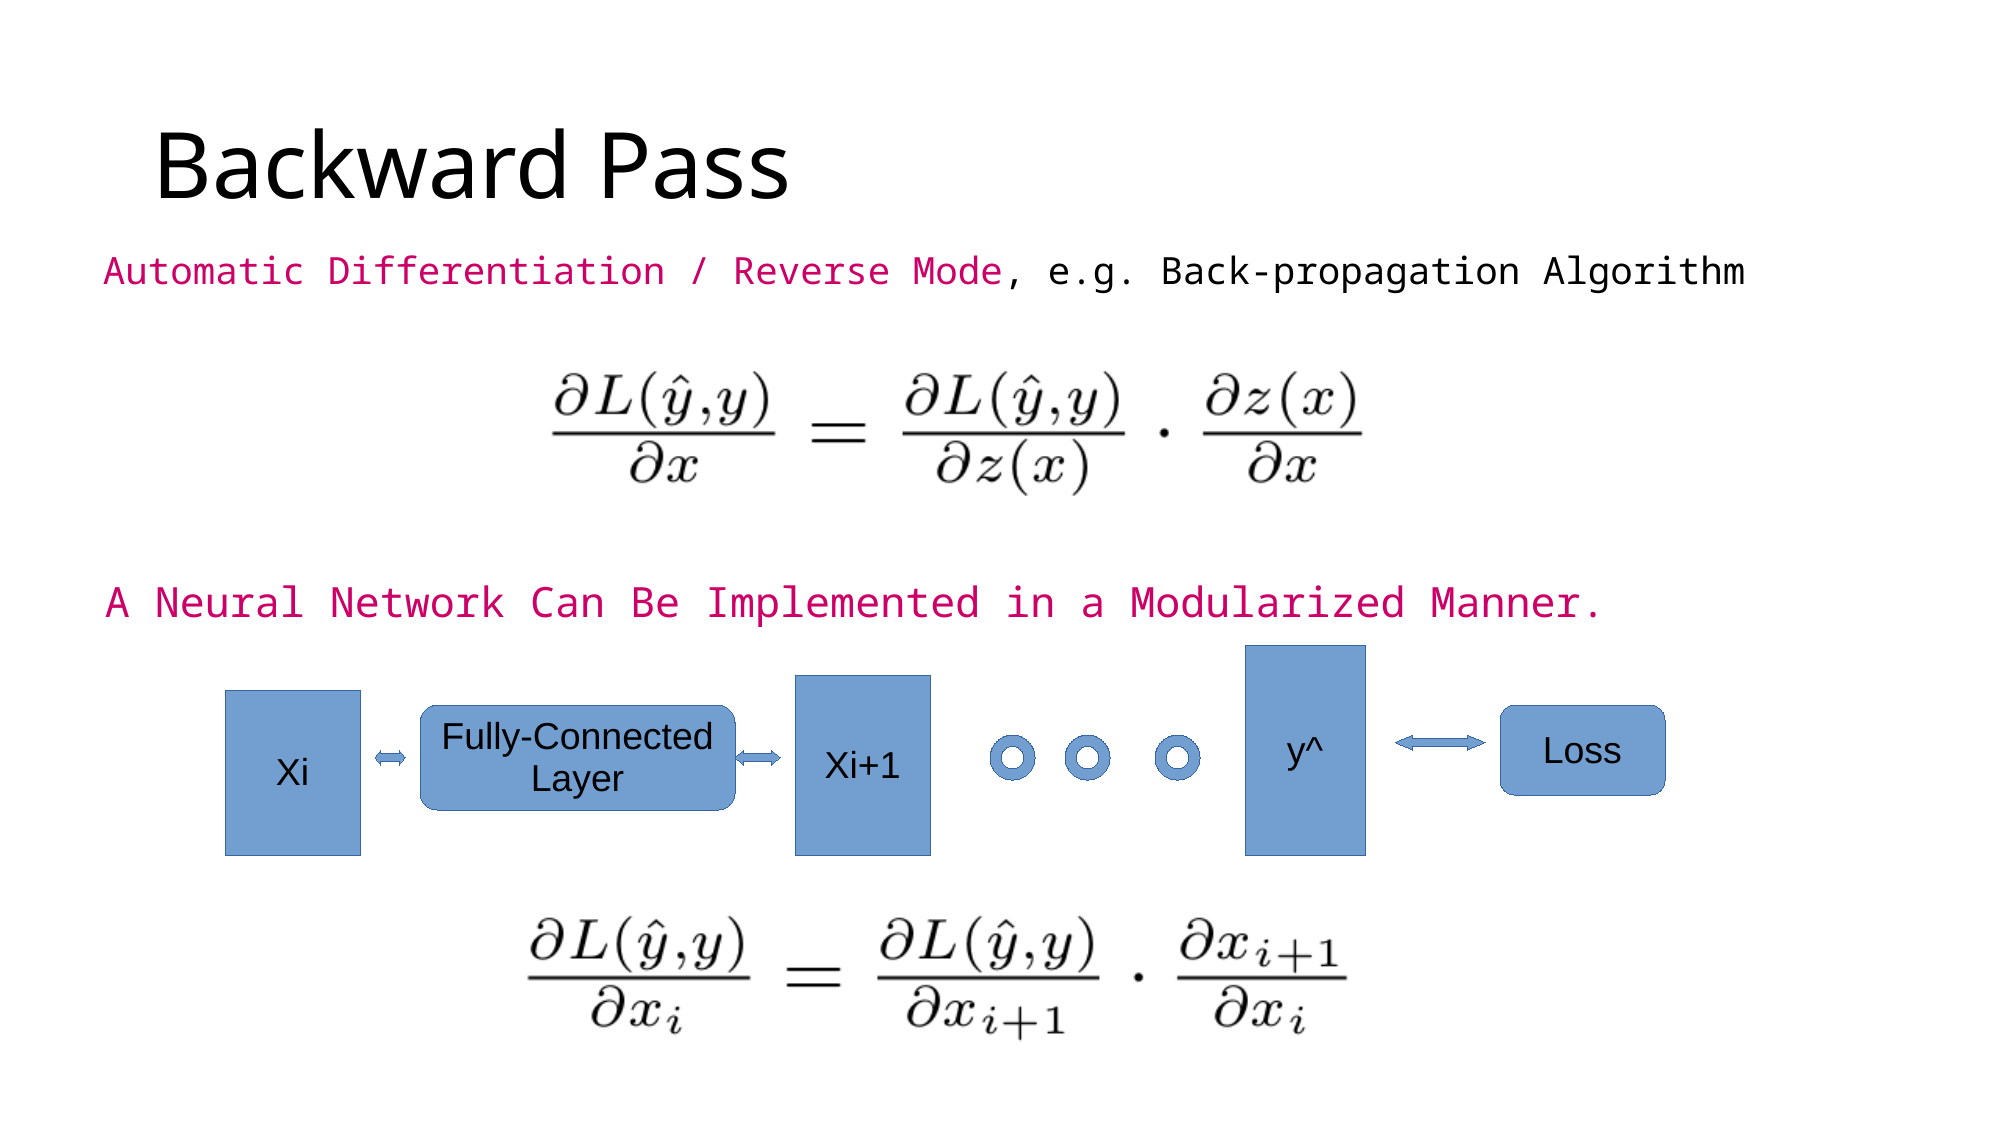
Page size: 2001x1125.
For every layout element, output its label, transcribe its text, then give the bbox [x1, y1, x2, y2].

text_box [990, 735, 1036, 781]
picture [535, 342, 1396, 511]
text_box [735, 750, 781, 766]
title Backward Pass [137, 59, 1863, 278]
text_box [1065, 735, 1111, 781]
text_box A Neural Network Can Be Implemented in a Modularized Manner. [90, 568, 1620, 634]
text_box Fully-Connected Layer [420, 705, 736, 811]
text_box [1395, 735, 1486, 751]
text_box Xi+1 [795, 675, 931, 856]
text_box [1155, 735, 1201, 781]
text_box Automatic Differentiation / Reverse Mode, e.g. Back-propagation Algorithm [88, 239, 1761, 300]
text_box Xi [225, 690, 361, 856]
picture [495, 879, 1387, 1066]
text_box y^ [1245, 645, 1366, 856]
text_box Loss [1500, 705, 1666, 796]
text_box [375, 750, 406, 766]
